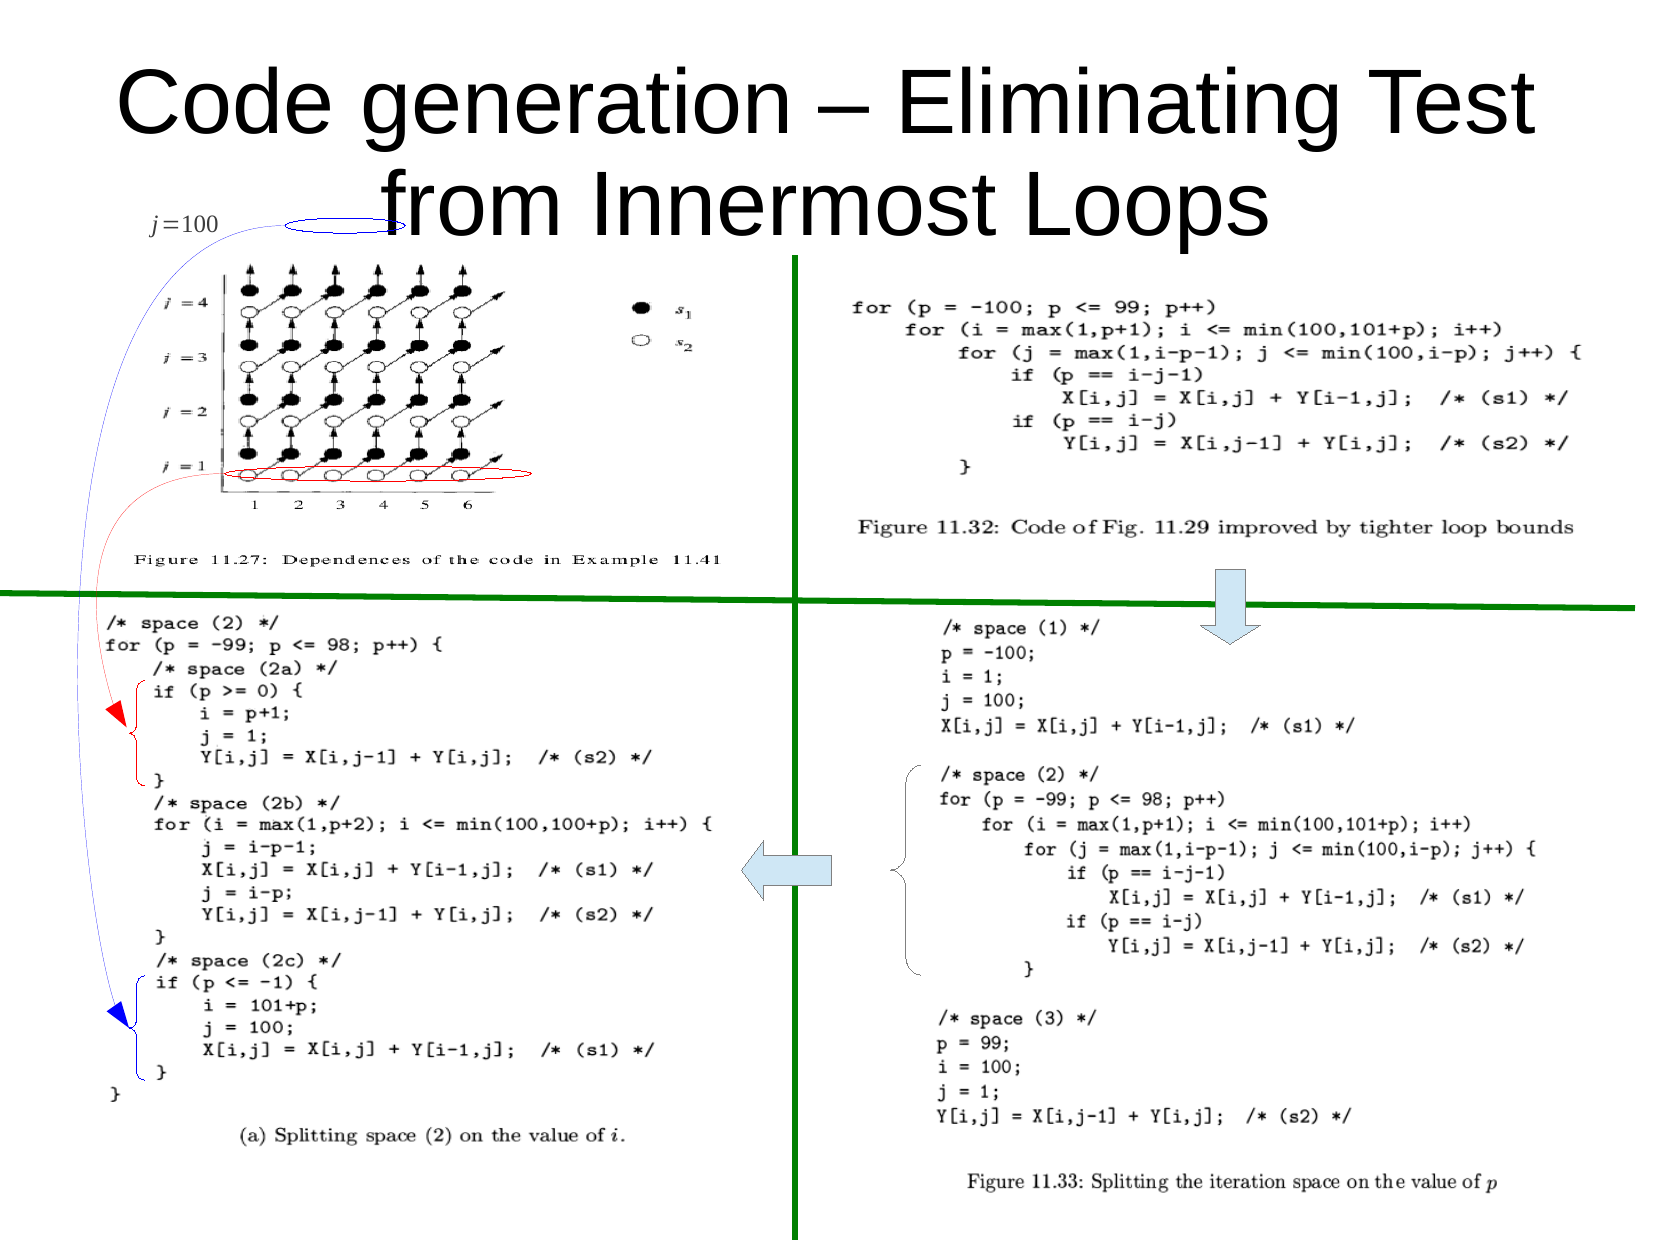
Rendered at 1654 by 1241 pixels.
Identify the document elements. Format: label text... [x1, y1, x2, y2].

text_box [1200, 569, 1261, 645]
title Code generation – Eliminating Test from Innermost Loops [82, 49, 1571, 257]
chart [142, 210, 226, 239]
picture [87, 603, 736, 1153]
text_box [741, 840, 832, 901]
picture [97, 249, 202, 446]
picture [97, 249, 751, 579]
picture [840, 287, 1594, 543]
picture [924, 614, 1546, 1204]
